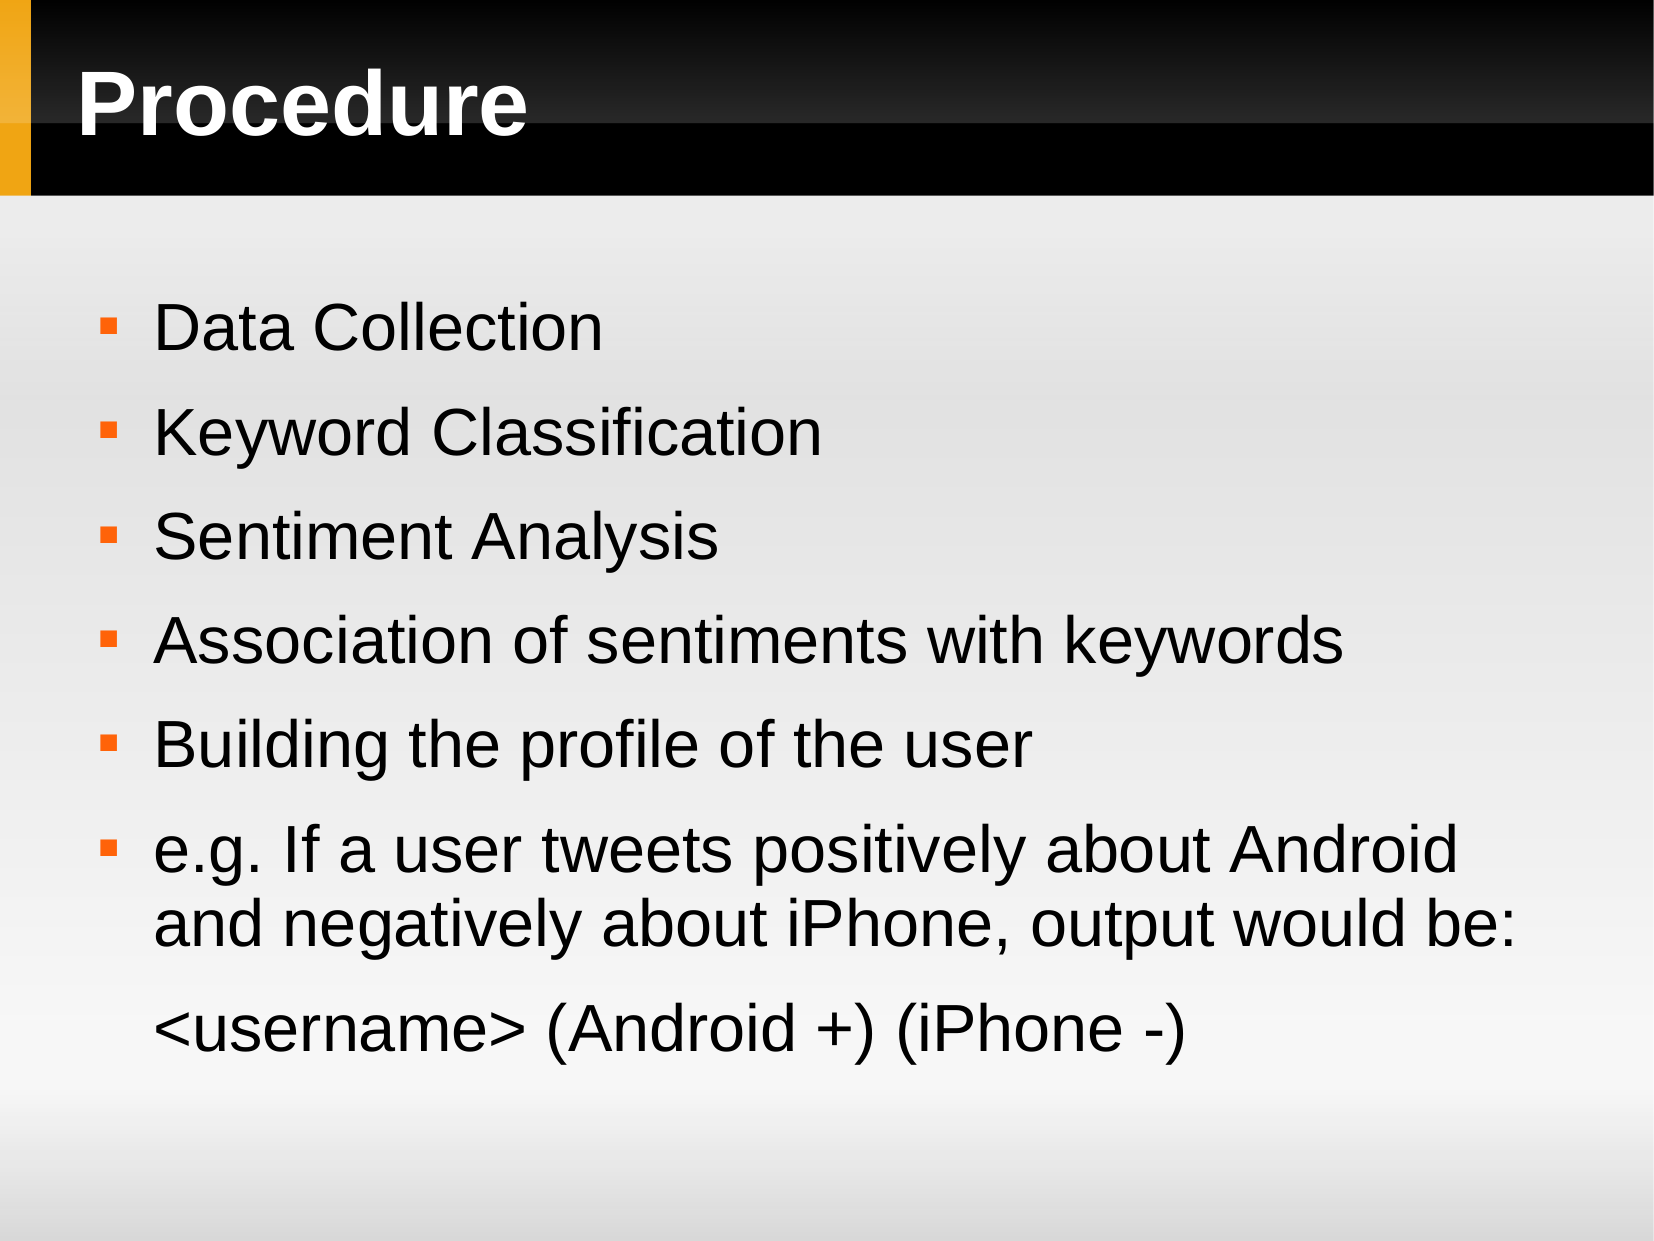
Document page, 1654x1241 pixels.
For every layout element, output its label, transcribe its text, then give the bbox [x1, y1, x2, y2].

title Procedure [76, 0, 1565, 208]
picture [0, 0, 1654, 1241]
list Data Collection Keyword Classification Sentiment Analysis Association of sentiments with keywords Building the profile of the user e.g. If a user tweets positively about Android and negatively about iPhone, output would be: <username> (Android +) (iPhone -) [82, 290, 1571, 1109]
